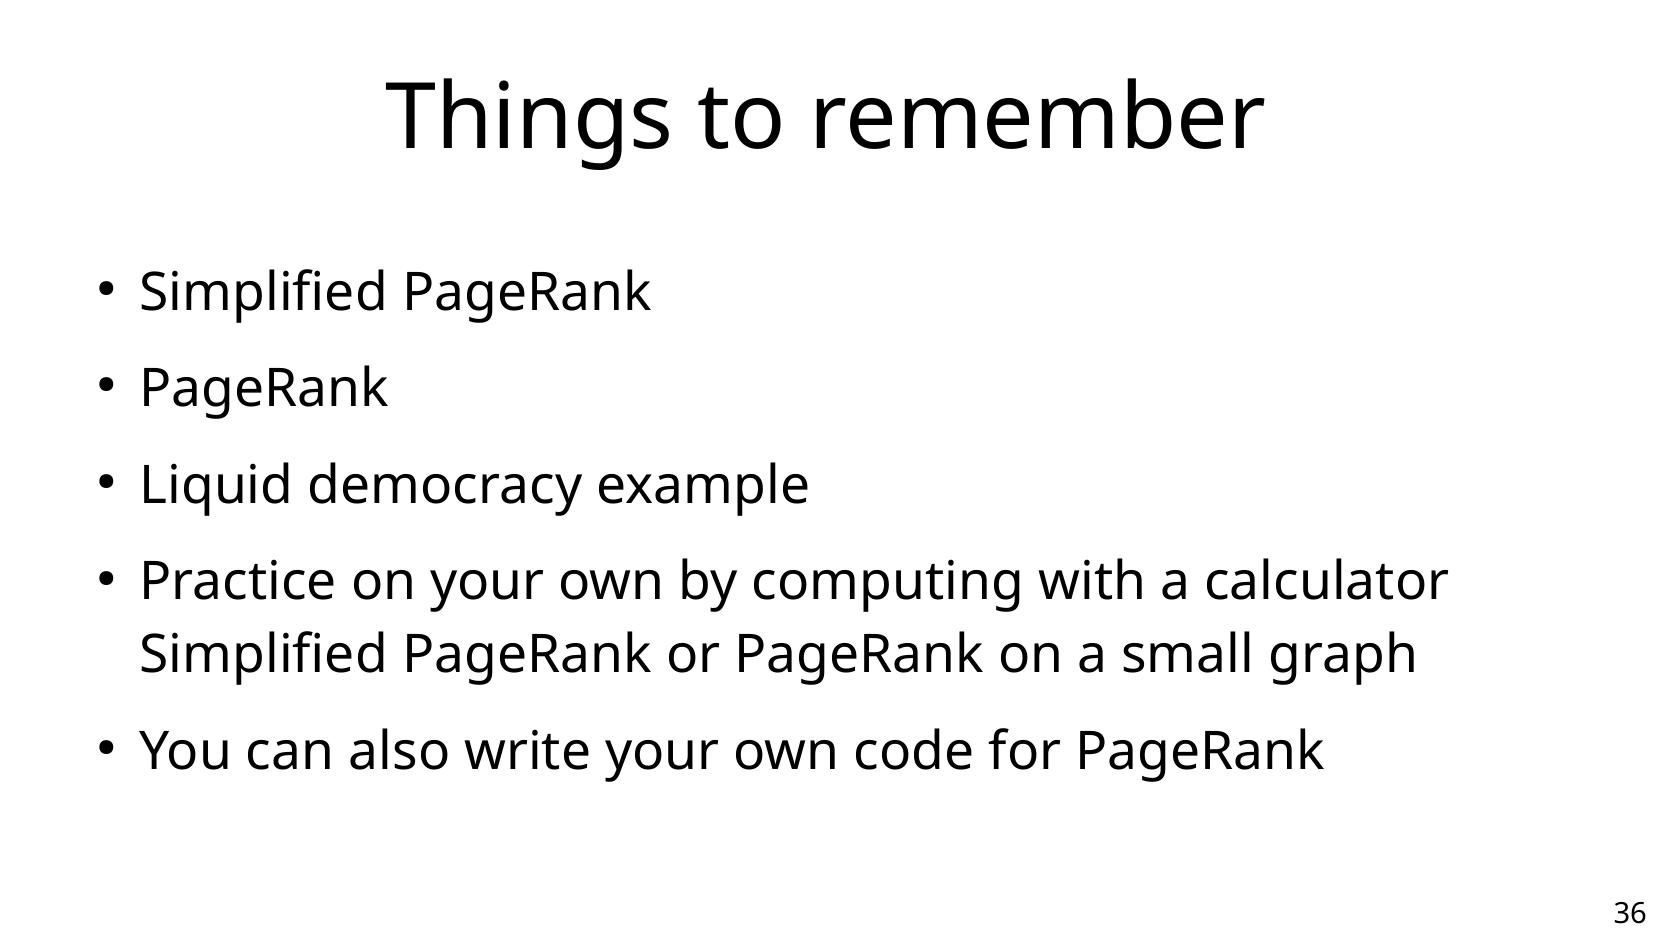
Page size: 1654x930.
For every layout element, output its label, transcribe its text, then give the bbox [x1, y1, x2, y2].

list Simplified PageRank PageRank Liquid democracy example Practice on your own by computing with a calculator Simplified PageRank or PageRank on a small graph You can also write your own code for PageRank [82, 252, 1571, 793]
title Things to remember [82, 1, 1571, 225]
